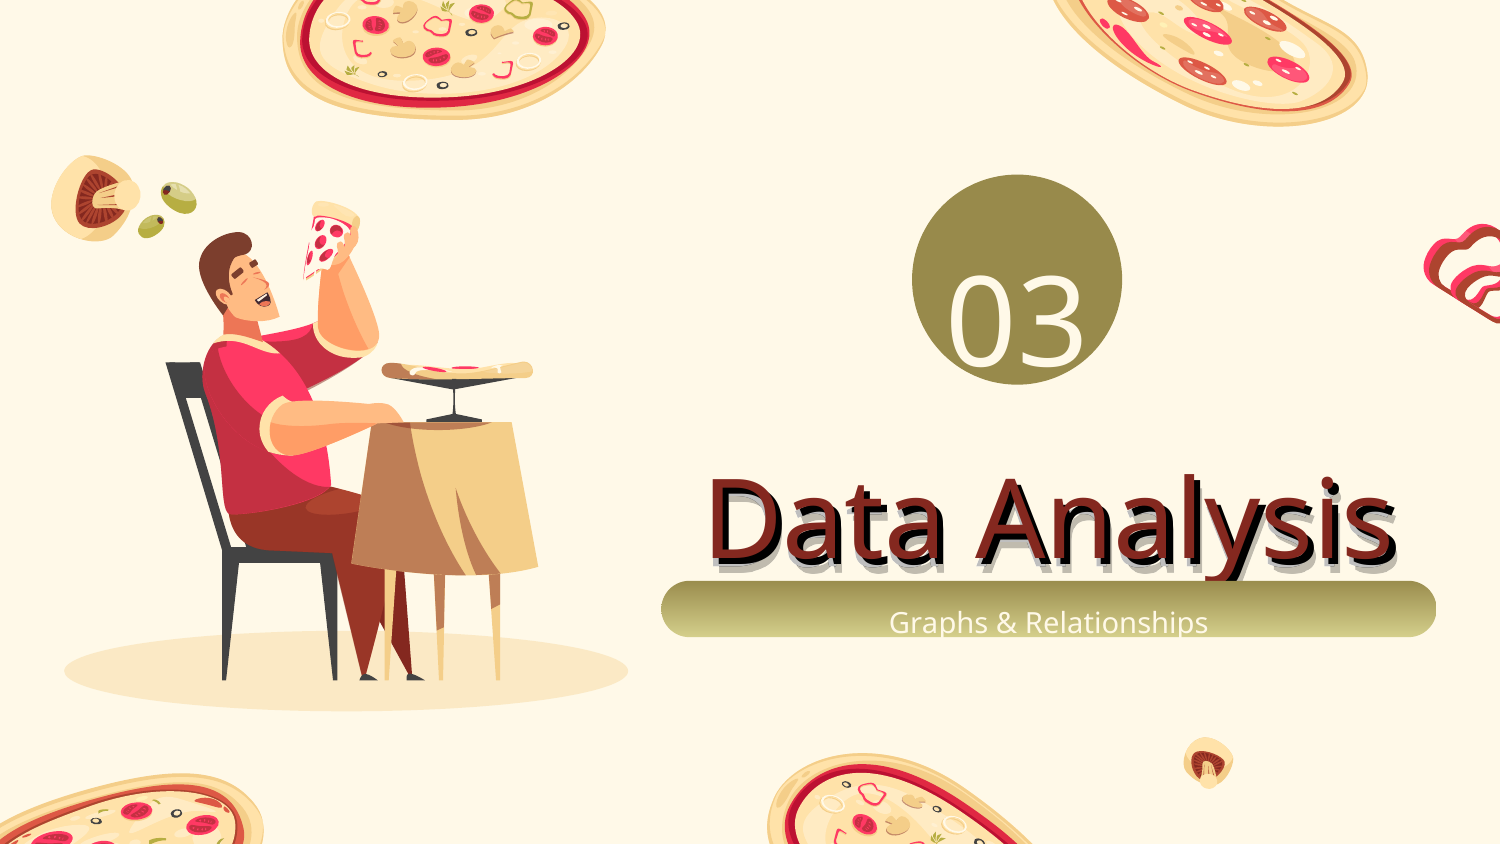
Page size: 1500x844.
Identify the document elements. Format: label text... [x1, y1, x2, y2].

text_box [1026, 353, 1064, 358]
text_box Graphs & Relationships [661, 580, 1437, 638]
title 03 [900, 226, 1134, 353]
title Data Analysis [635, 433, 1463, 530]
text_box [64, 200, 629, 712]
text_box [926, 174, 1108, 226]
text_box [941, 353, 1093, 385]
text_box [969, 353, 992, 358]
